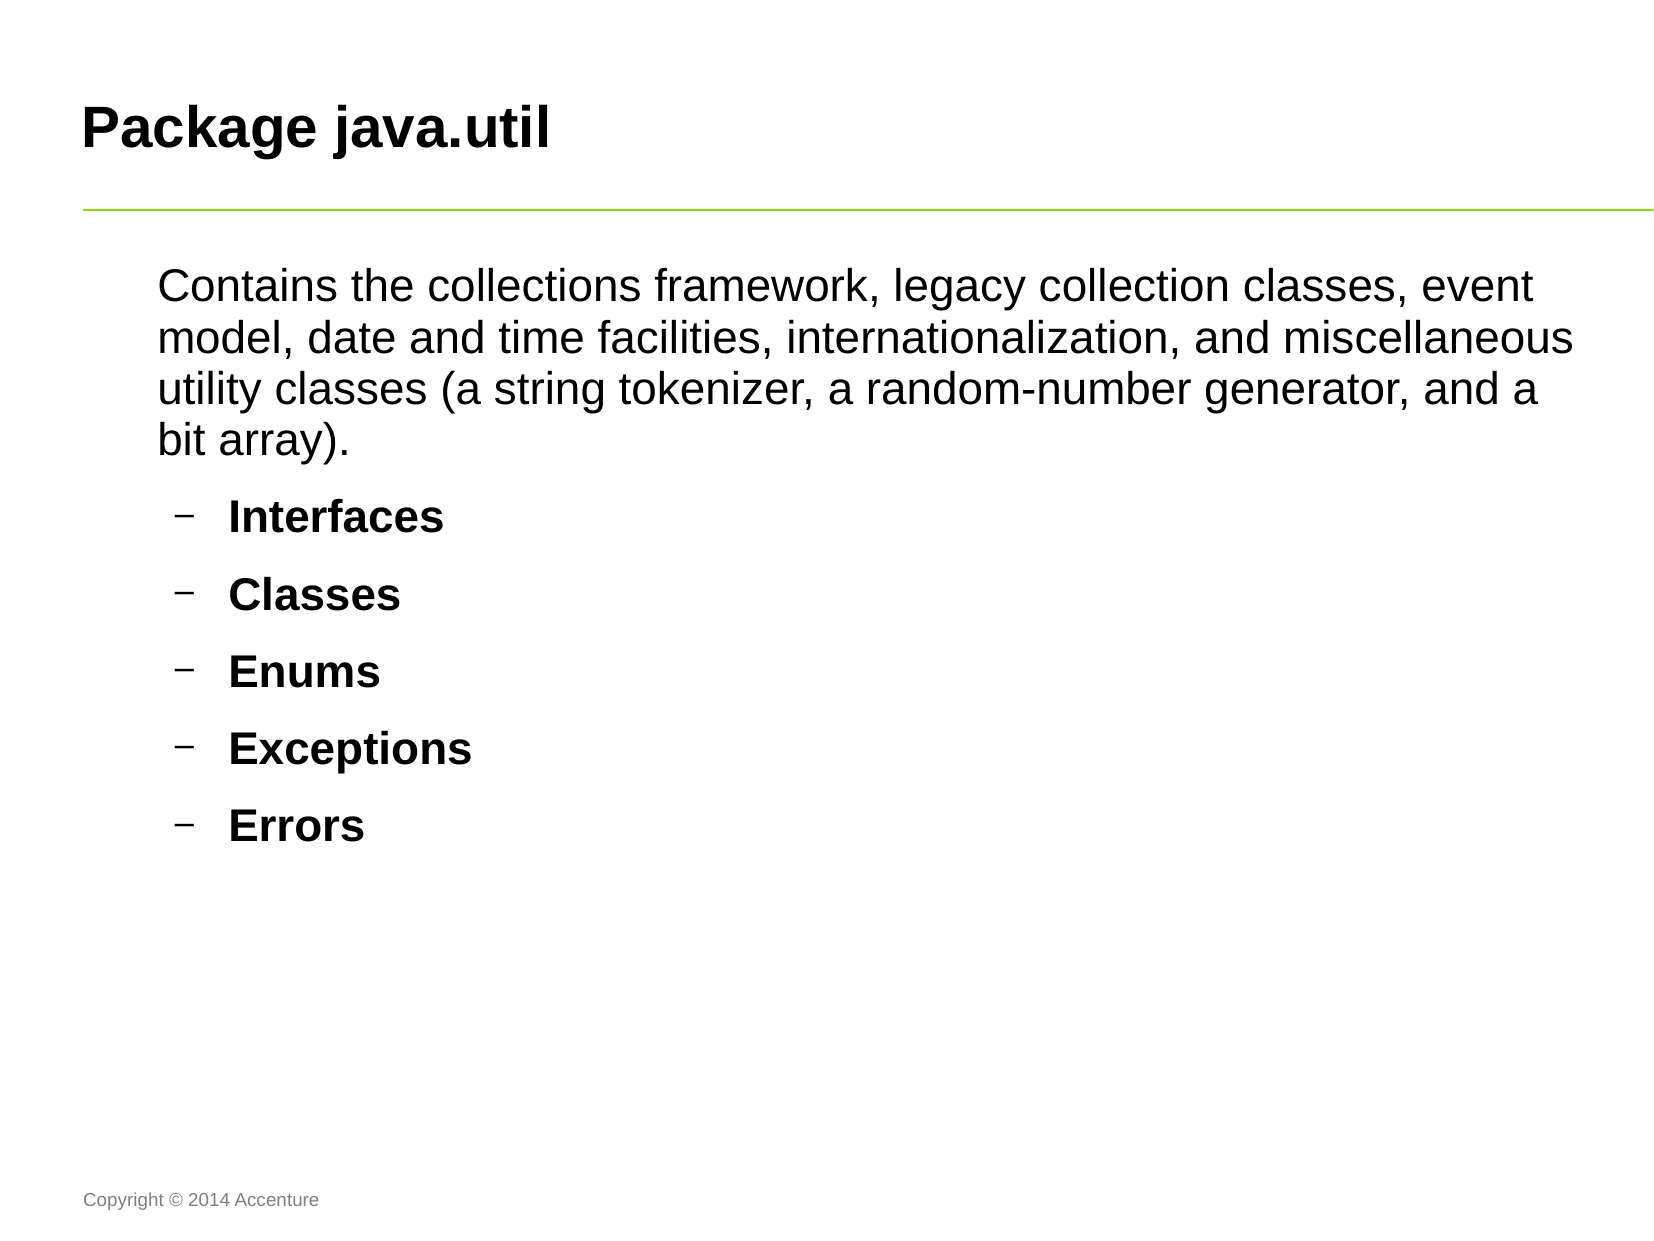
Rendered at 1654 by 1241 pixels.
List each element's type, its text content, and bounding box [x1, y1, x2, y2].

list Contains the collections framework, legacy collection classes, event model, date and time facilities, internationalization, and miscellaneous utility classes (a string tokenizer, a random-number generator, and a bit array). Interfaces Classes Enums Exceptions Errors [86, 260, 1576, 1170]
title Package java.util [81, 56, 1654, 199]
